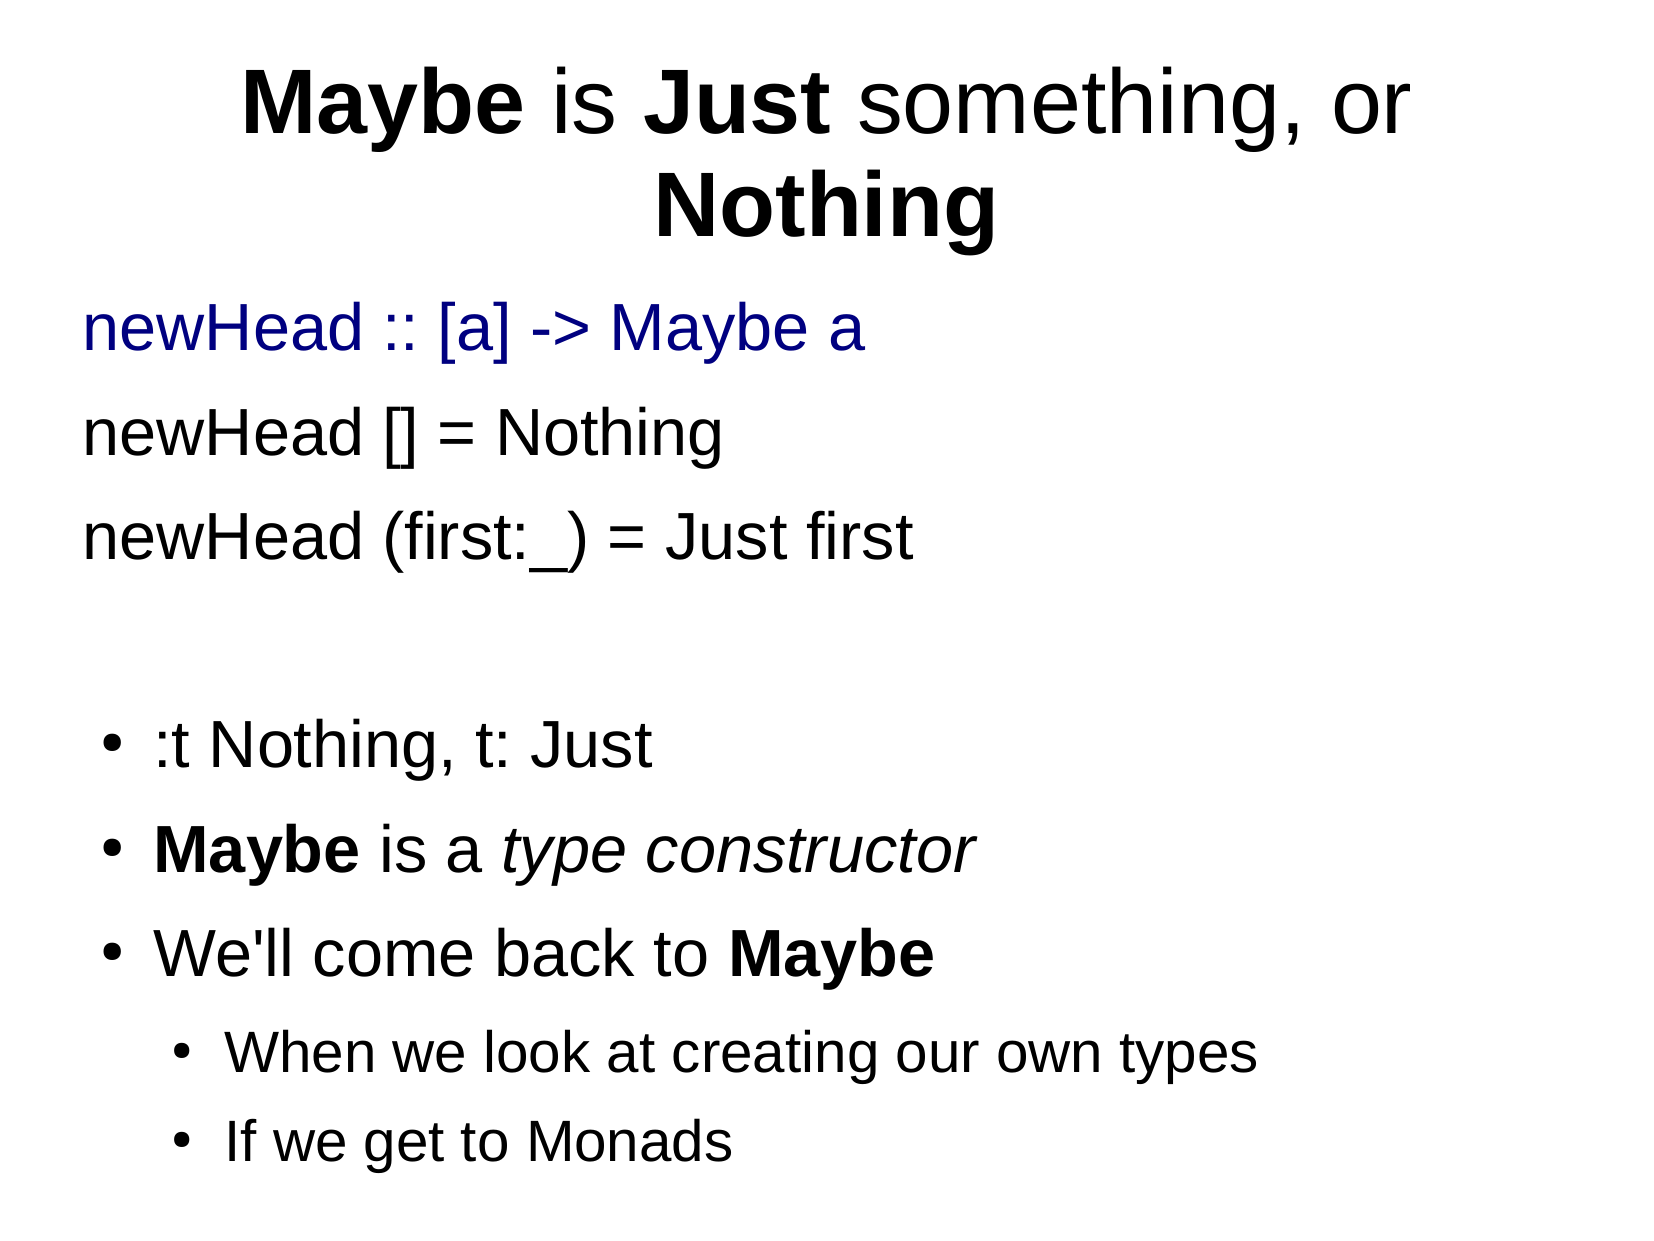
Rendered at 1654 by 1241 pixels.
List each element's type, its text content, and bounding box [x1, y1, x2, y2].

title Maybe is Just something, or Nothing [82, 50, 1571, 256]
list newHead :: [a] -> Maybe a newHead [] = Nothing newHead (first:_) = Just first :t Nothing, t: Just Maybe is a type constructor We'll come back to Maybe When we look at creating our own types If we get to Monads [82, 290, 1571, 1174]
